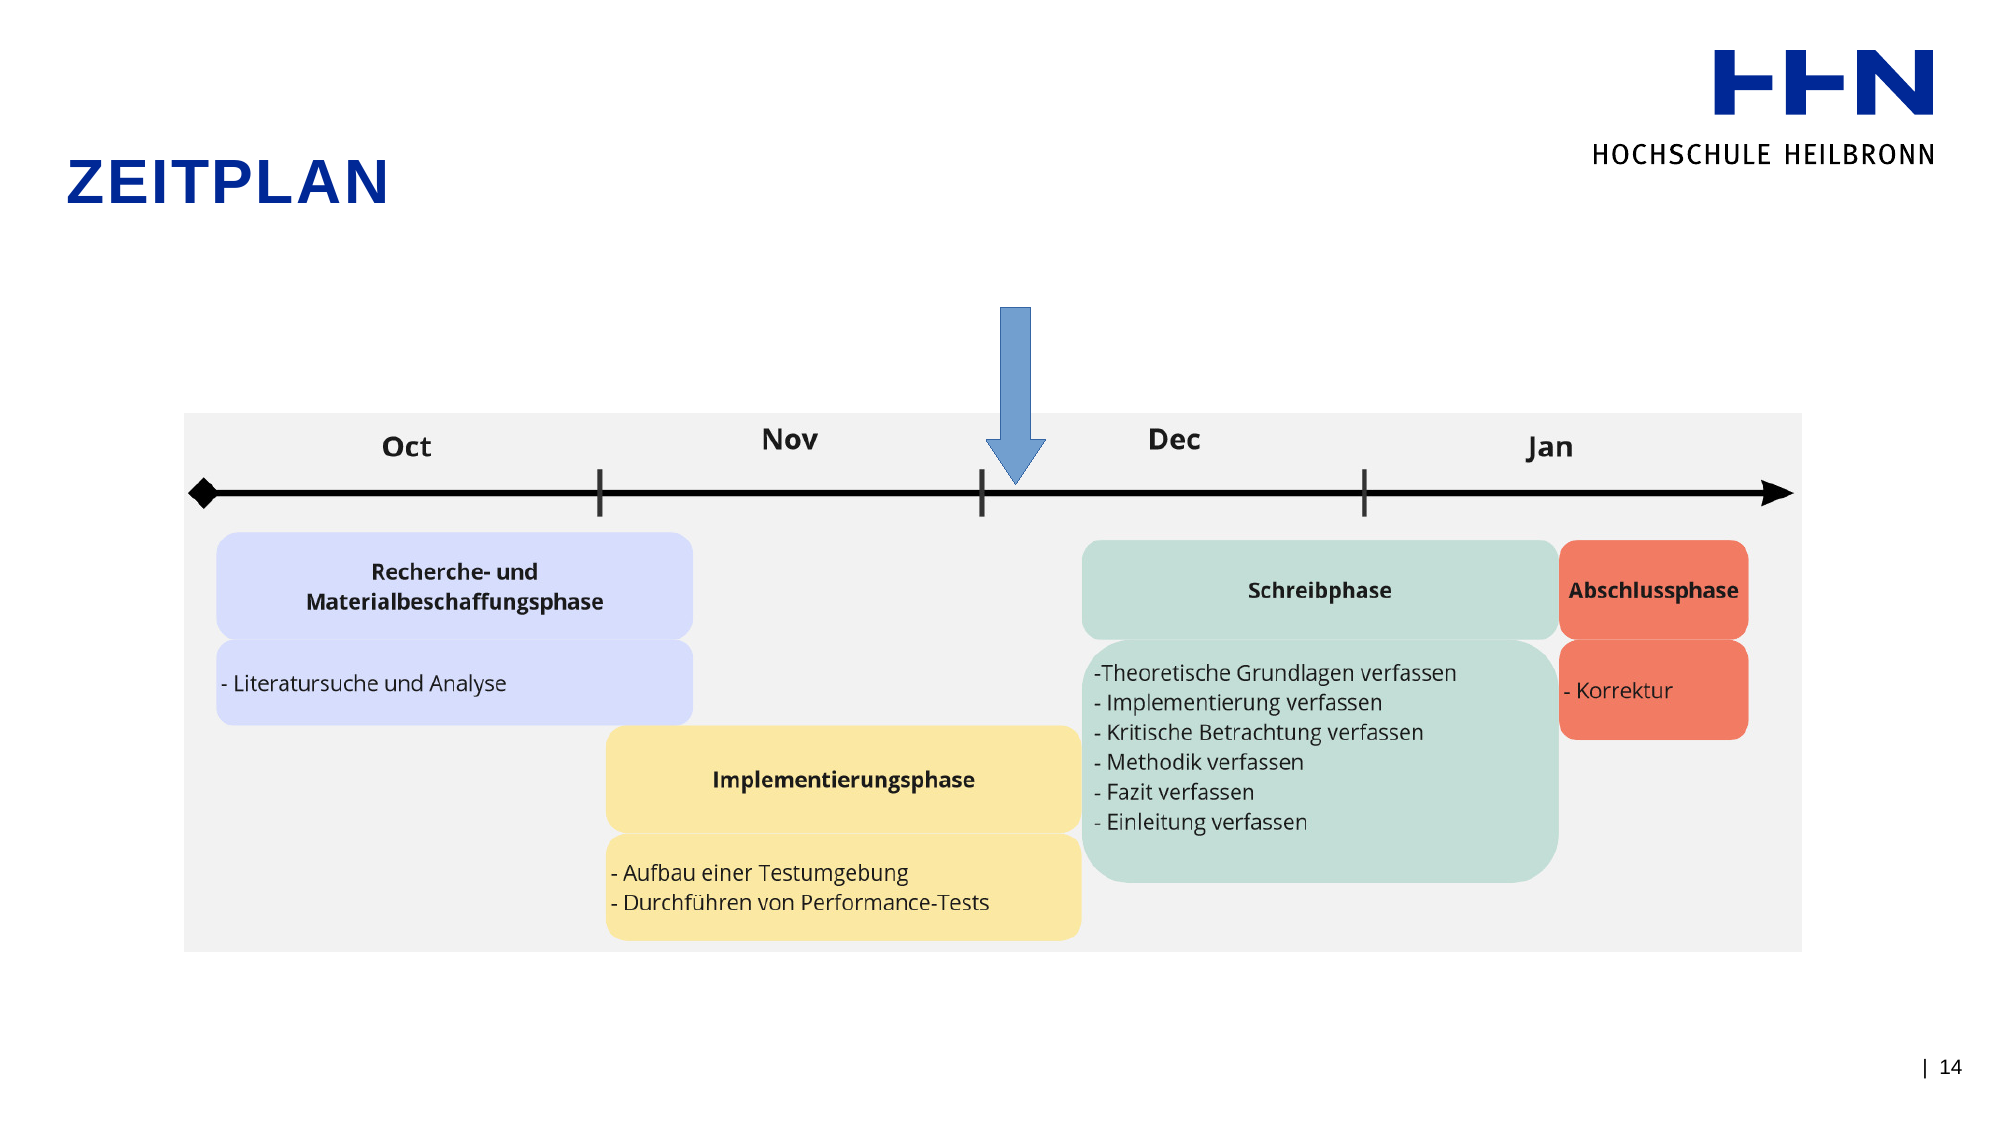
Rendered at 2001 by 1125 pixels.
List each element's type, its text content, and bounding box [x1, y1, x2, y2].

title Zeitplan [66, 147, 1933, 290]
picture [184, 413, 1802, 952]
text_box [986, 307, 1046, 485]
text_box | <Foliennummer> [1624, 1054, 1963, 1093]
